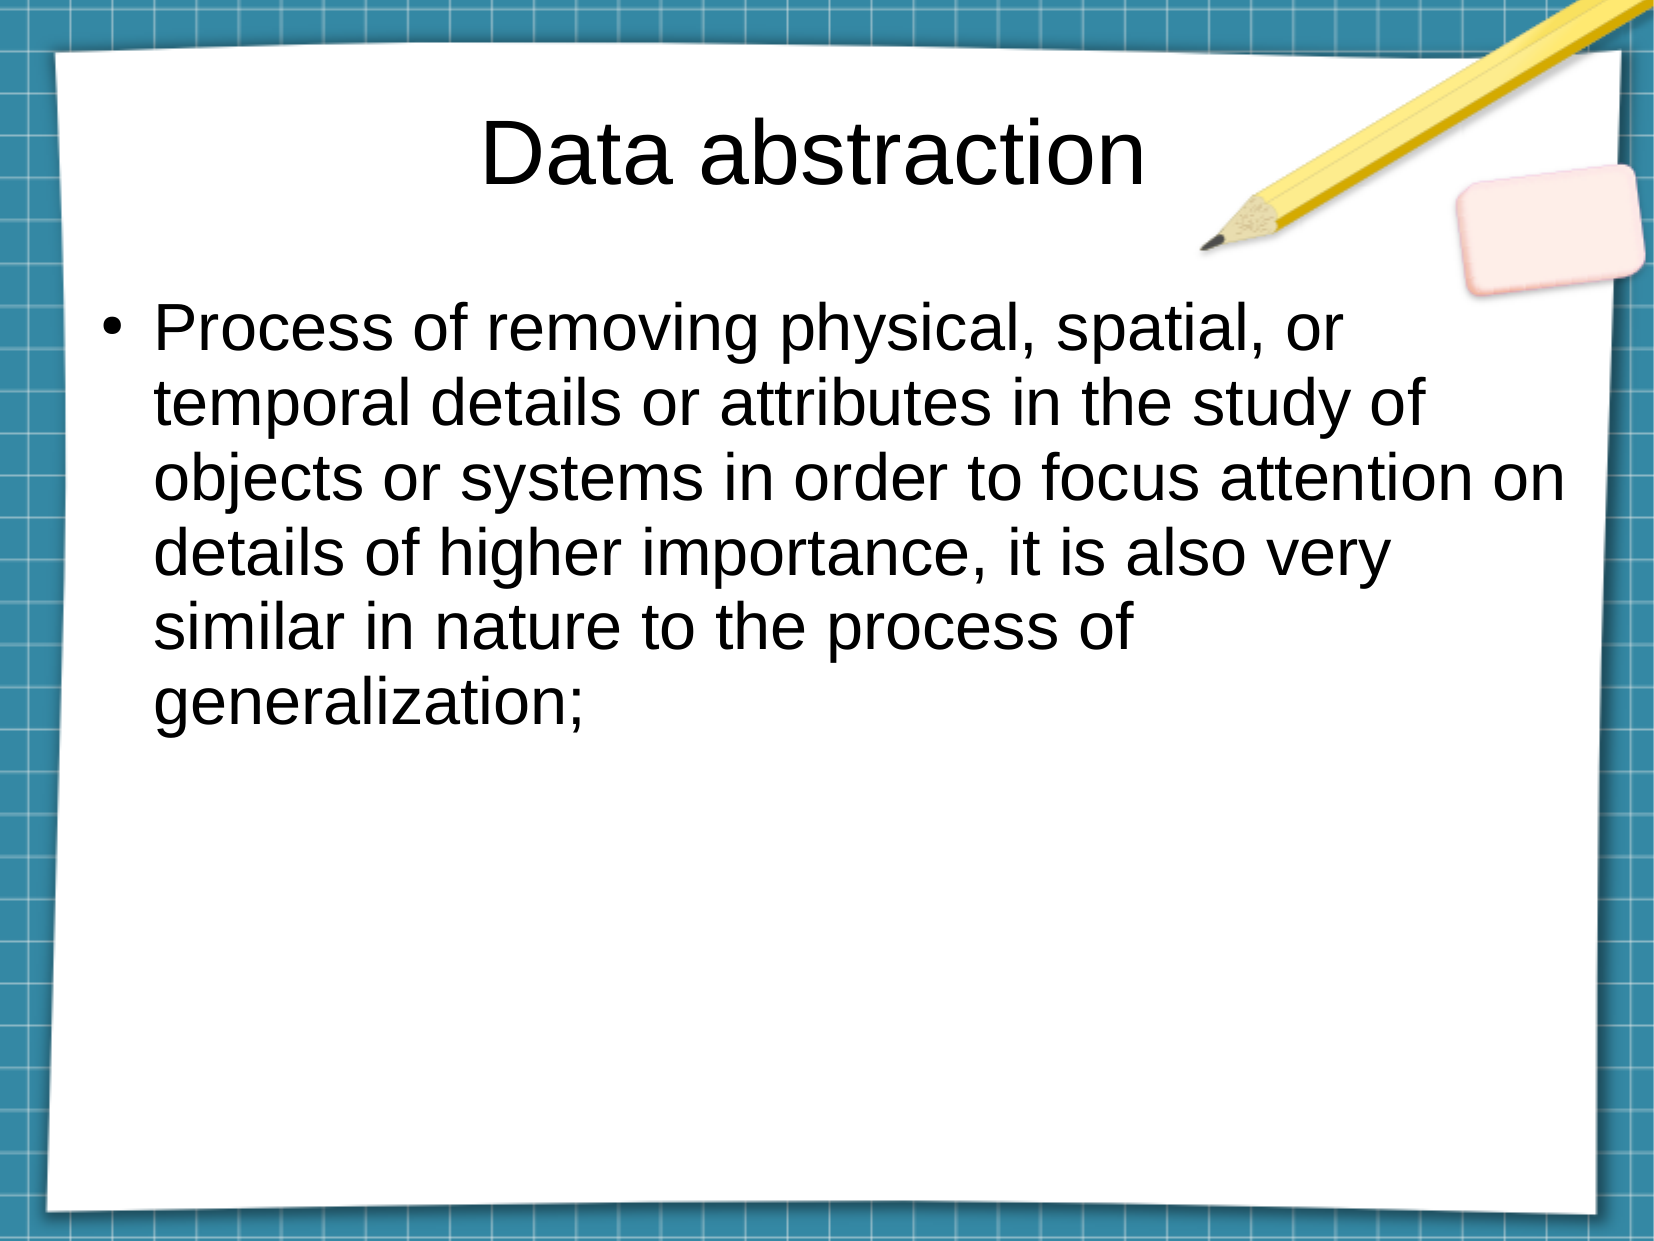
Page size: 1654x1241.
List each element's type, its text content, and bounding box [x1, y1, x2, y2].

title Data abstraction [82, 49, 1571, 257]
list Process of removing physical, spatial, or temporal details or attributes in the study of objects or systems in order to focus attention on details of higher importance, it is also very similar in nature to the process of generalization; [82, 290, 1571, 1010]
picture [0, 0, 1654, 1241]
